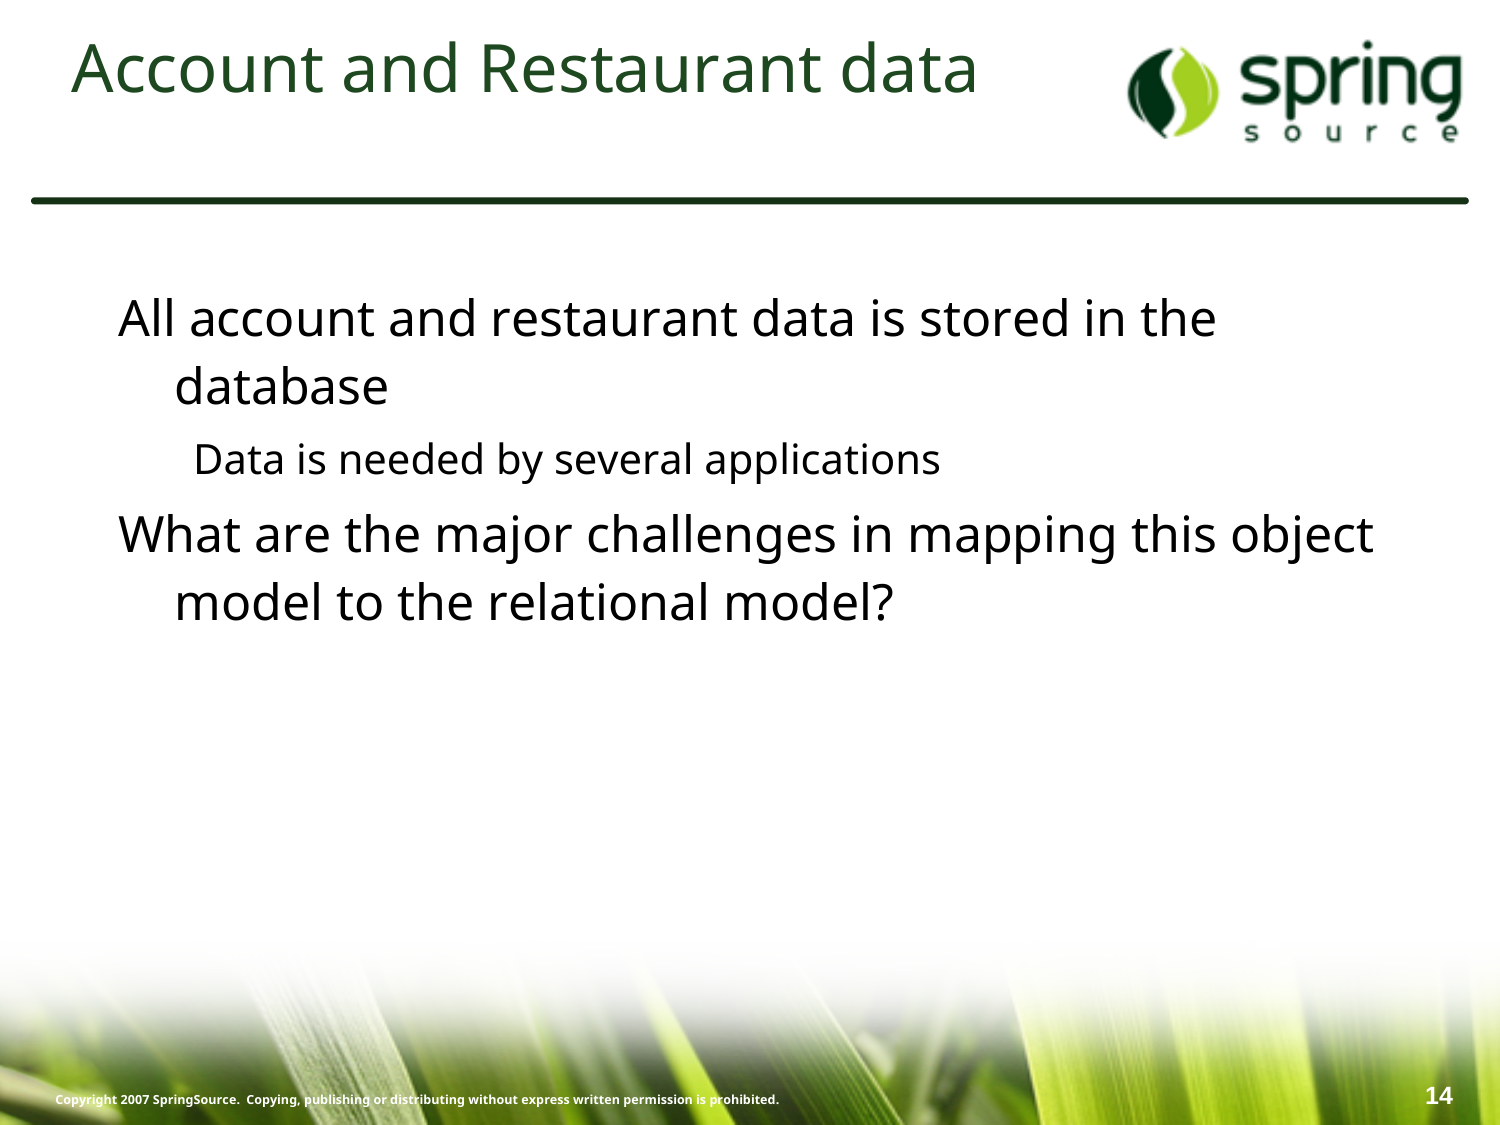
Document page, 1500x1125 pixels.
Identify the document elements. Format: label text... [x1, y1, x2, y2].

title Account and Restaurant data [56, 13, 1089, 176]
picture [1093, 32, 1500, 158]
list All account and restaurant data is stored in the database Data is needed by several applications What are the major challenges in mapping this object model to the relational model? [103, 275, 1394, 938]
picture [0, 941, 1500, 1125]
